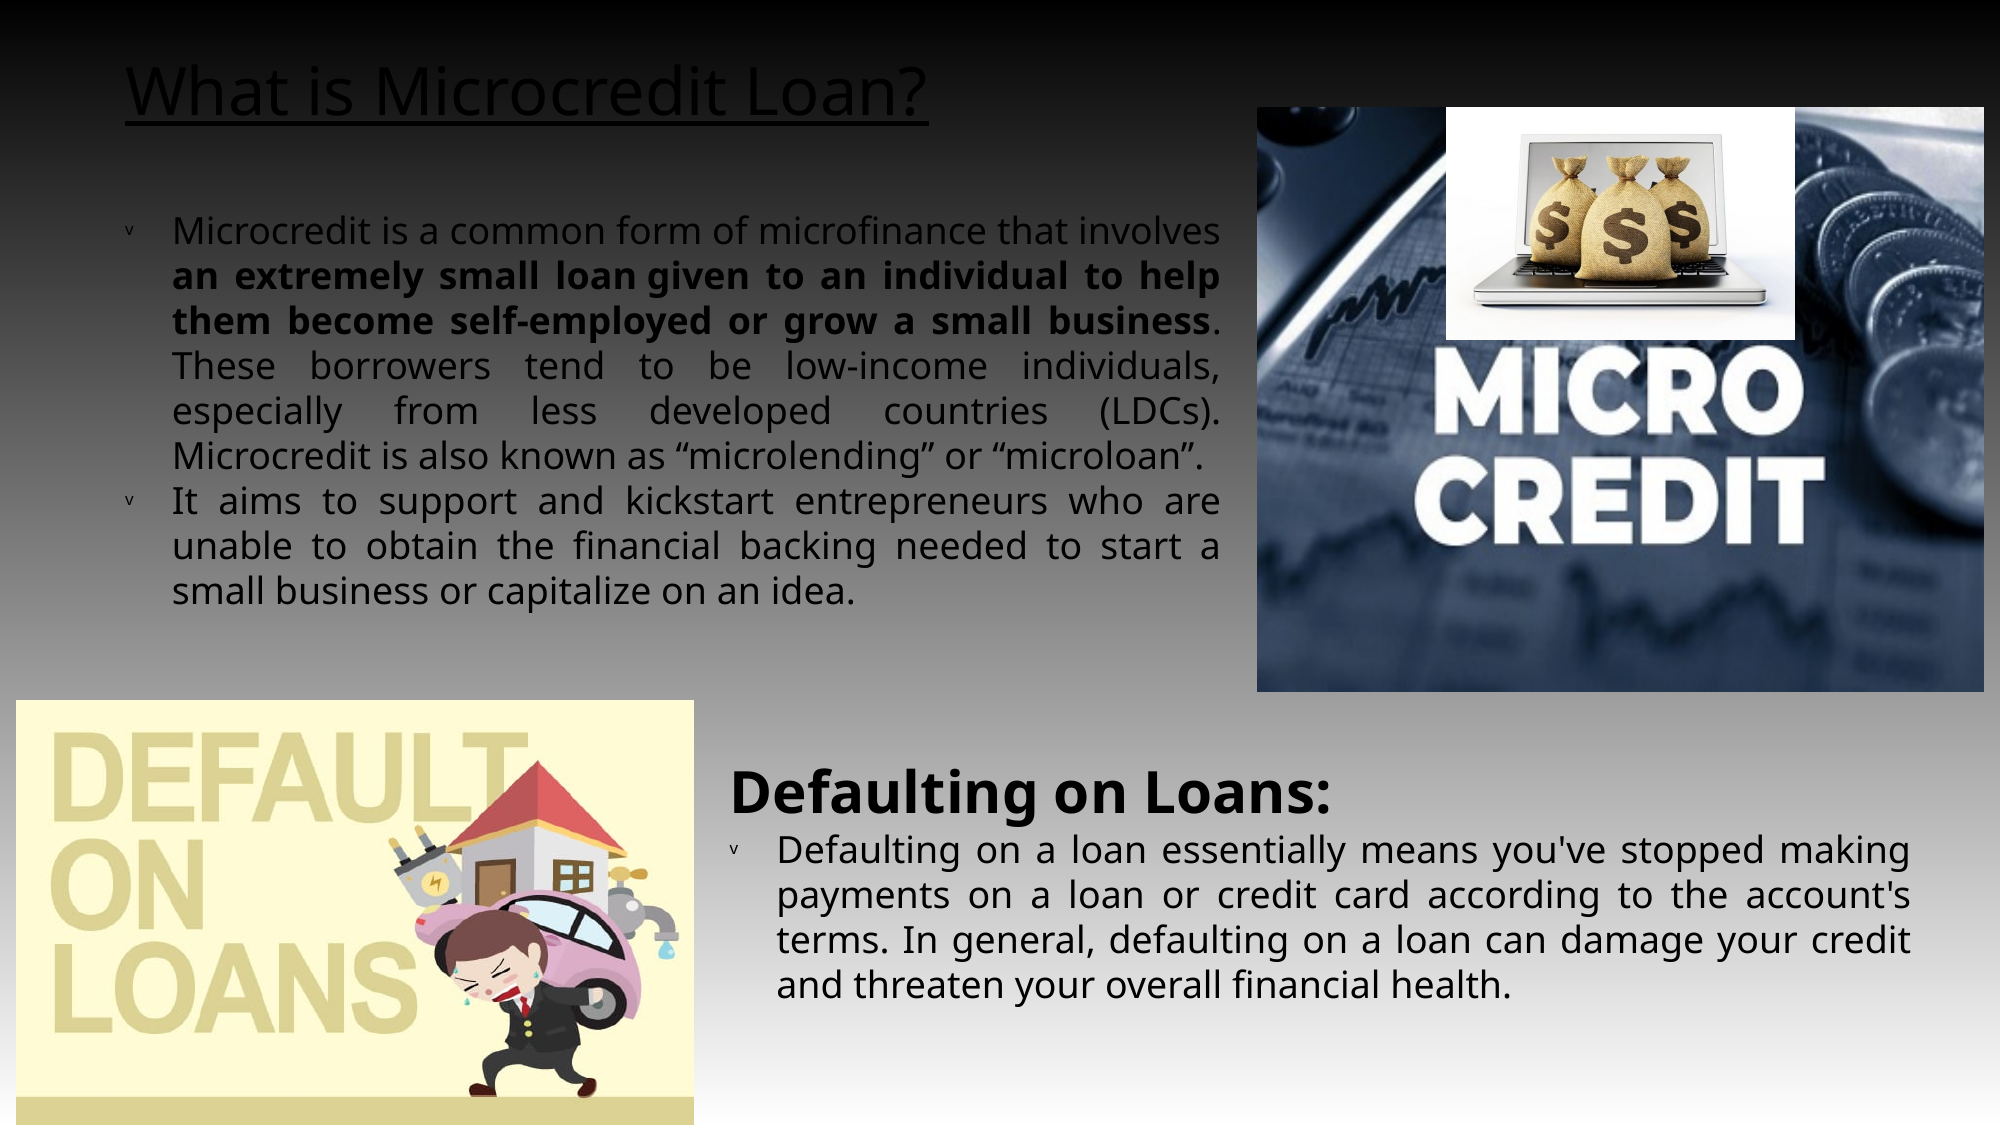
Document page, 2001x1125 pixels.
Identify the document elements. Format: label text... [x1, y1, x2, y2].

text_box Defaulting on Loans: Defaulting on a loan essentially means you've stopped making payments on a loan or credit card according to the account's terms. In general, defaulting on a loan can damage your credit and threaten your overall financial health. [714, 748, 1927, 1013]
text_box Microcredit is a common form of microfinance that involves an extremely small loan given to an individual to help them become self-employed or grow a small business. These borrowers tend to be low-income individuals, especially from less developed countries (LDCs). Microcredit is also known as “microlending” or “microloan”. It aims to support and kickstart entrepreneurs who are unable to obtain the financial backing needed to start a small business or capitalize on an idea. [110, 199, 1237, 620]
picture [1257, 107, 1984, 692]
picture [16, 700, 694, 1125]
text_box What is Microcredit Loan? [110, 41, 1874, 137]
